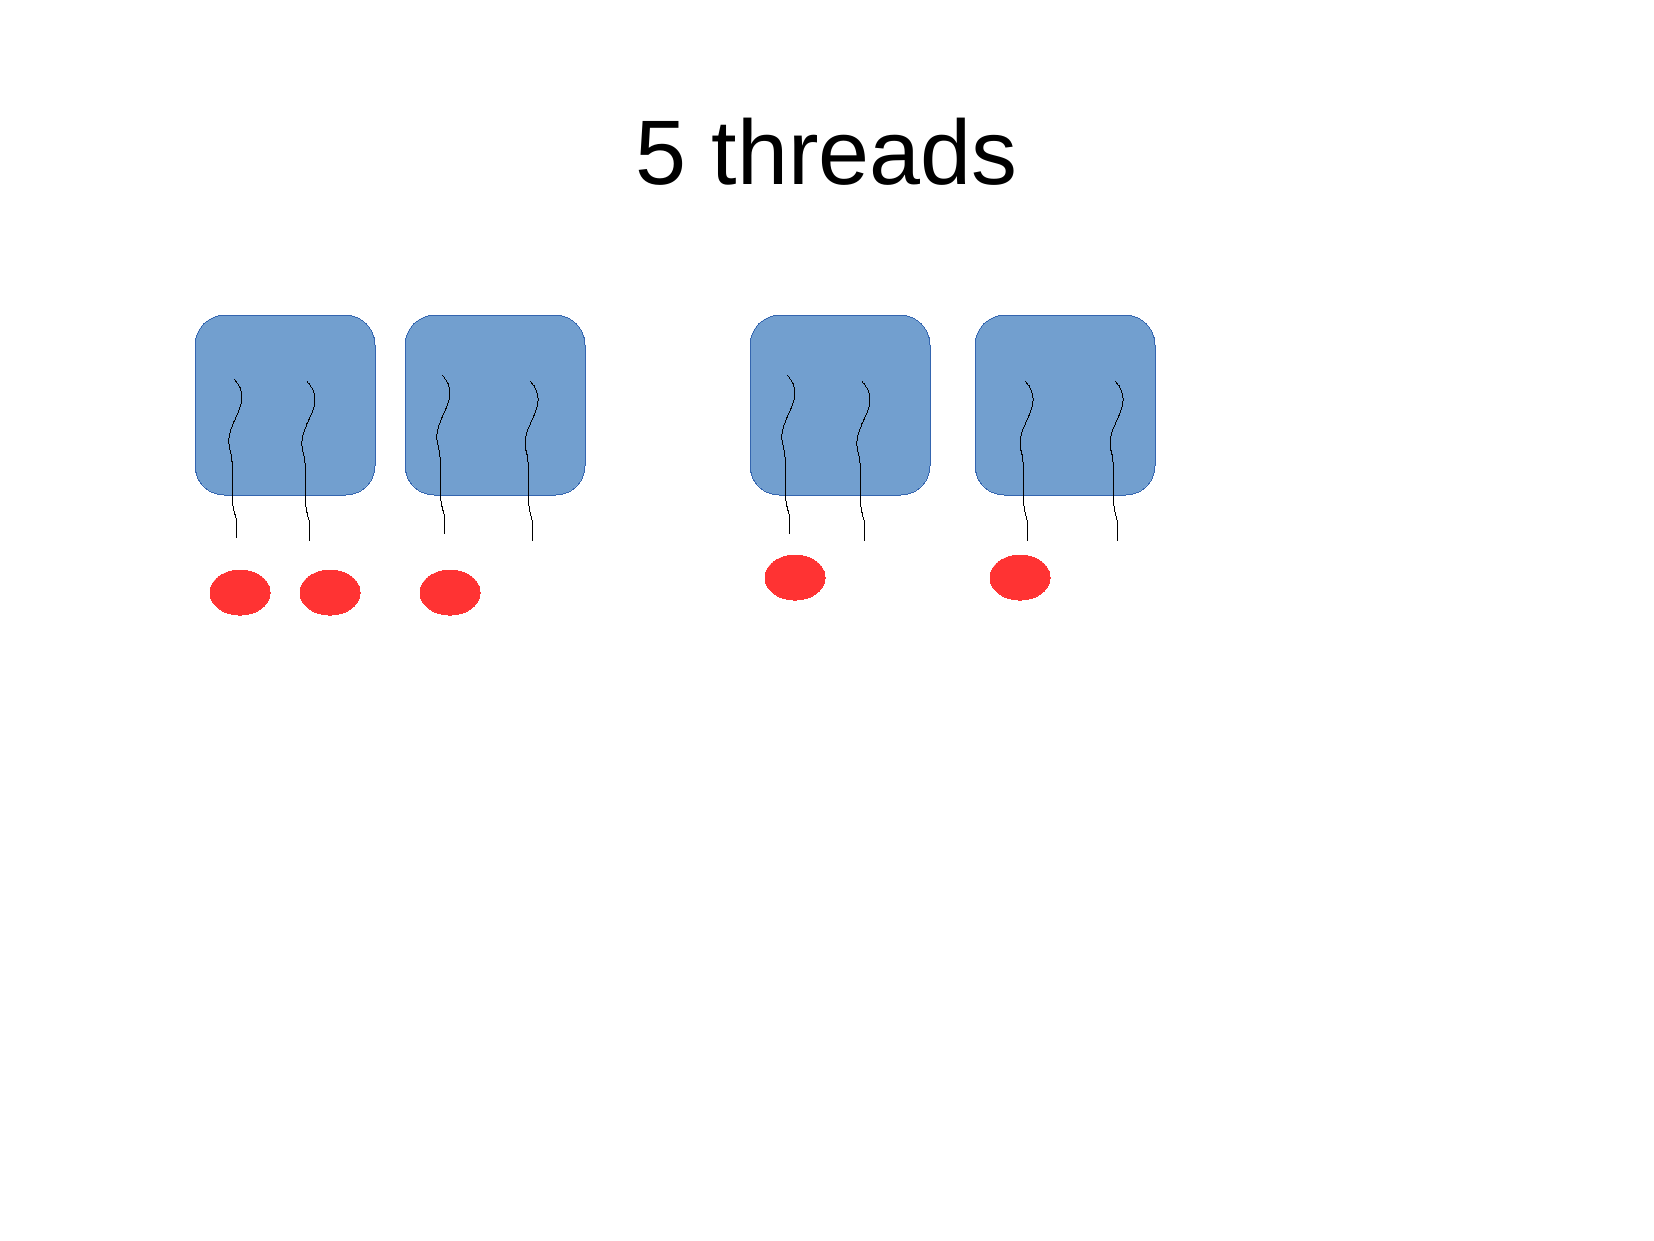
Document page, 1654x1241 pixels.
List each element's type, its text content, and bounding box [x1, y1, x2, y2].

title 5 threads [82, 49, 1571, 257]
text_box [195, 315, 376, 496]
text_box [210, 570, 271, 616]
text_box [300, 570, 361, 616]
text_box [405, 315, 586, 496]
text_box [765, 555, 826, 601]
text_box [990, 555, 1051, 601]
text_box [420, 570, 481, 616]
text_box [975, 315, 1156, 496]
text_box [750, 315, 931, 496]
